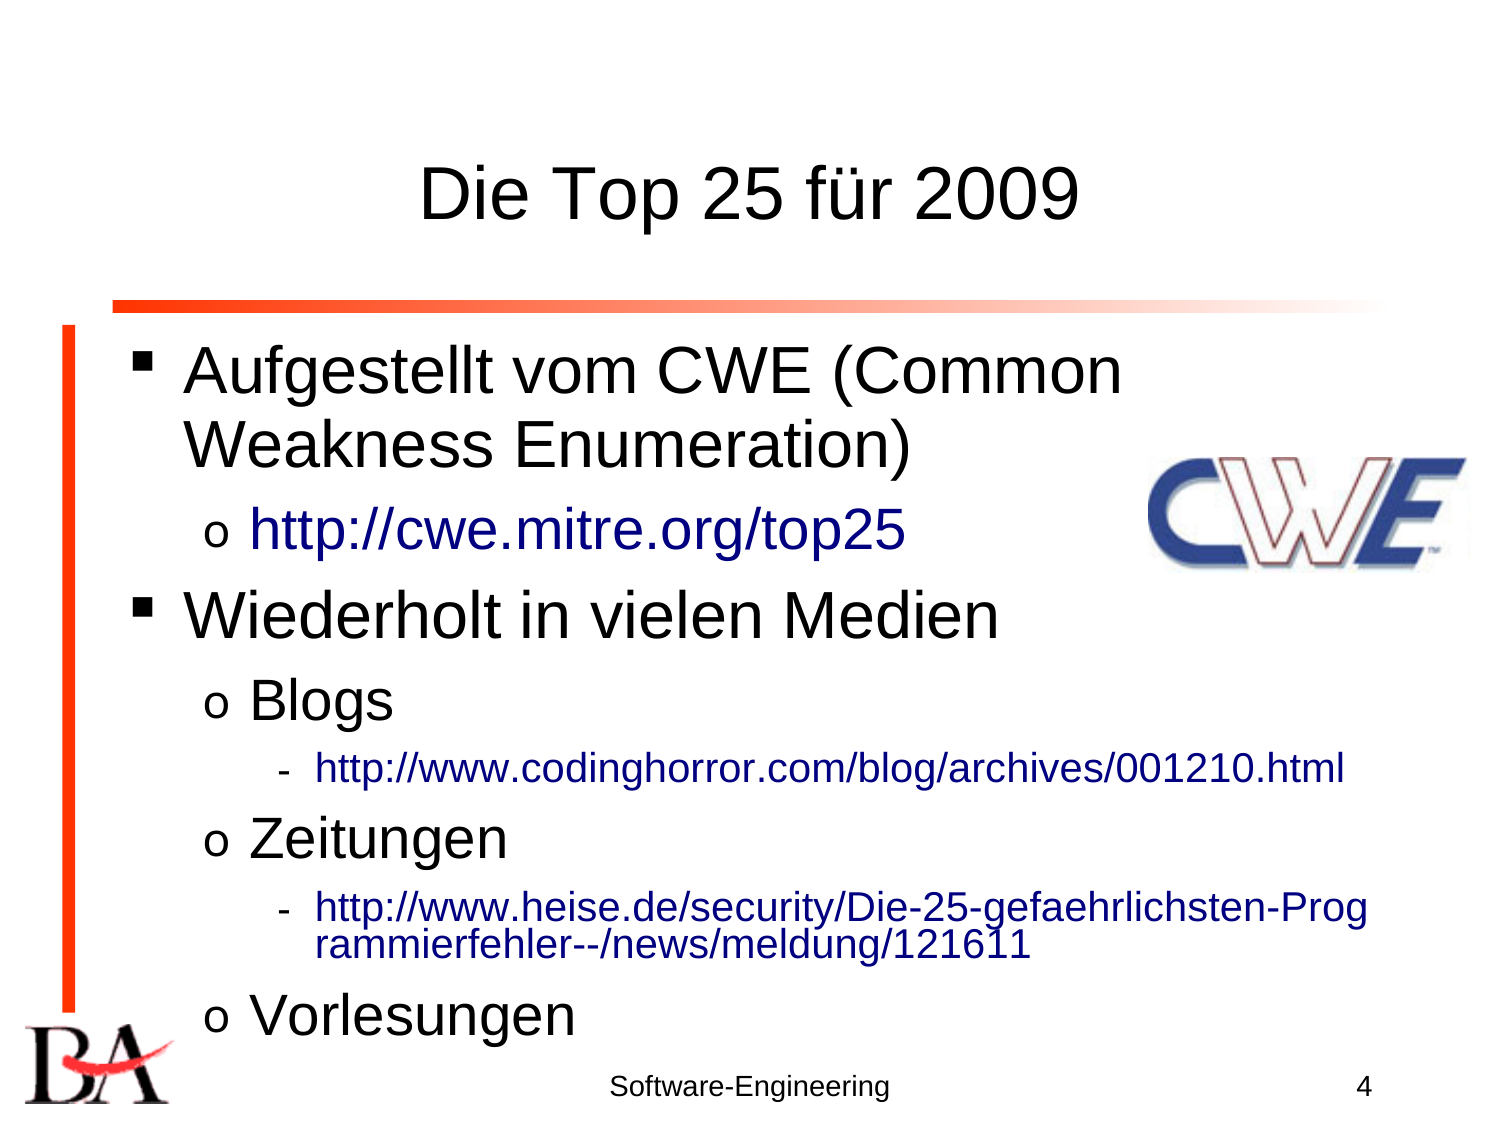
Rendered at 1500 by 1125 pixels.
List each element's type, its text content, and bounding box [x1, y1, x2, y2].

list Aufgestellt vom CWE (Common Weakness Enumeration) http://cwe.mitre.org/top25 Wiederholt in vielen Medien Blogs http://www.codinghorror.com/blog/archives/001210.html Zeitungen http://www.heise.de/security/Die-25-gefaehrlichsten-Programmierfehler--/news/meldung/121611 Vorlesungen [112, 324, 1388, 1051]
picture [24, 1024, 175, 1104]
picture [1148, 457, 1471, 573]
title Die Top 25 für 2009 [112, 99, 1388, 288]
